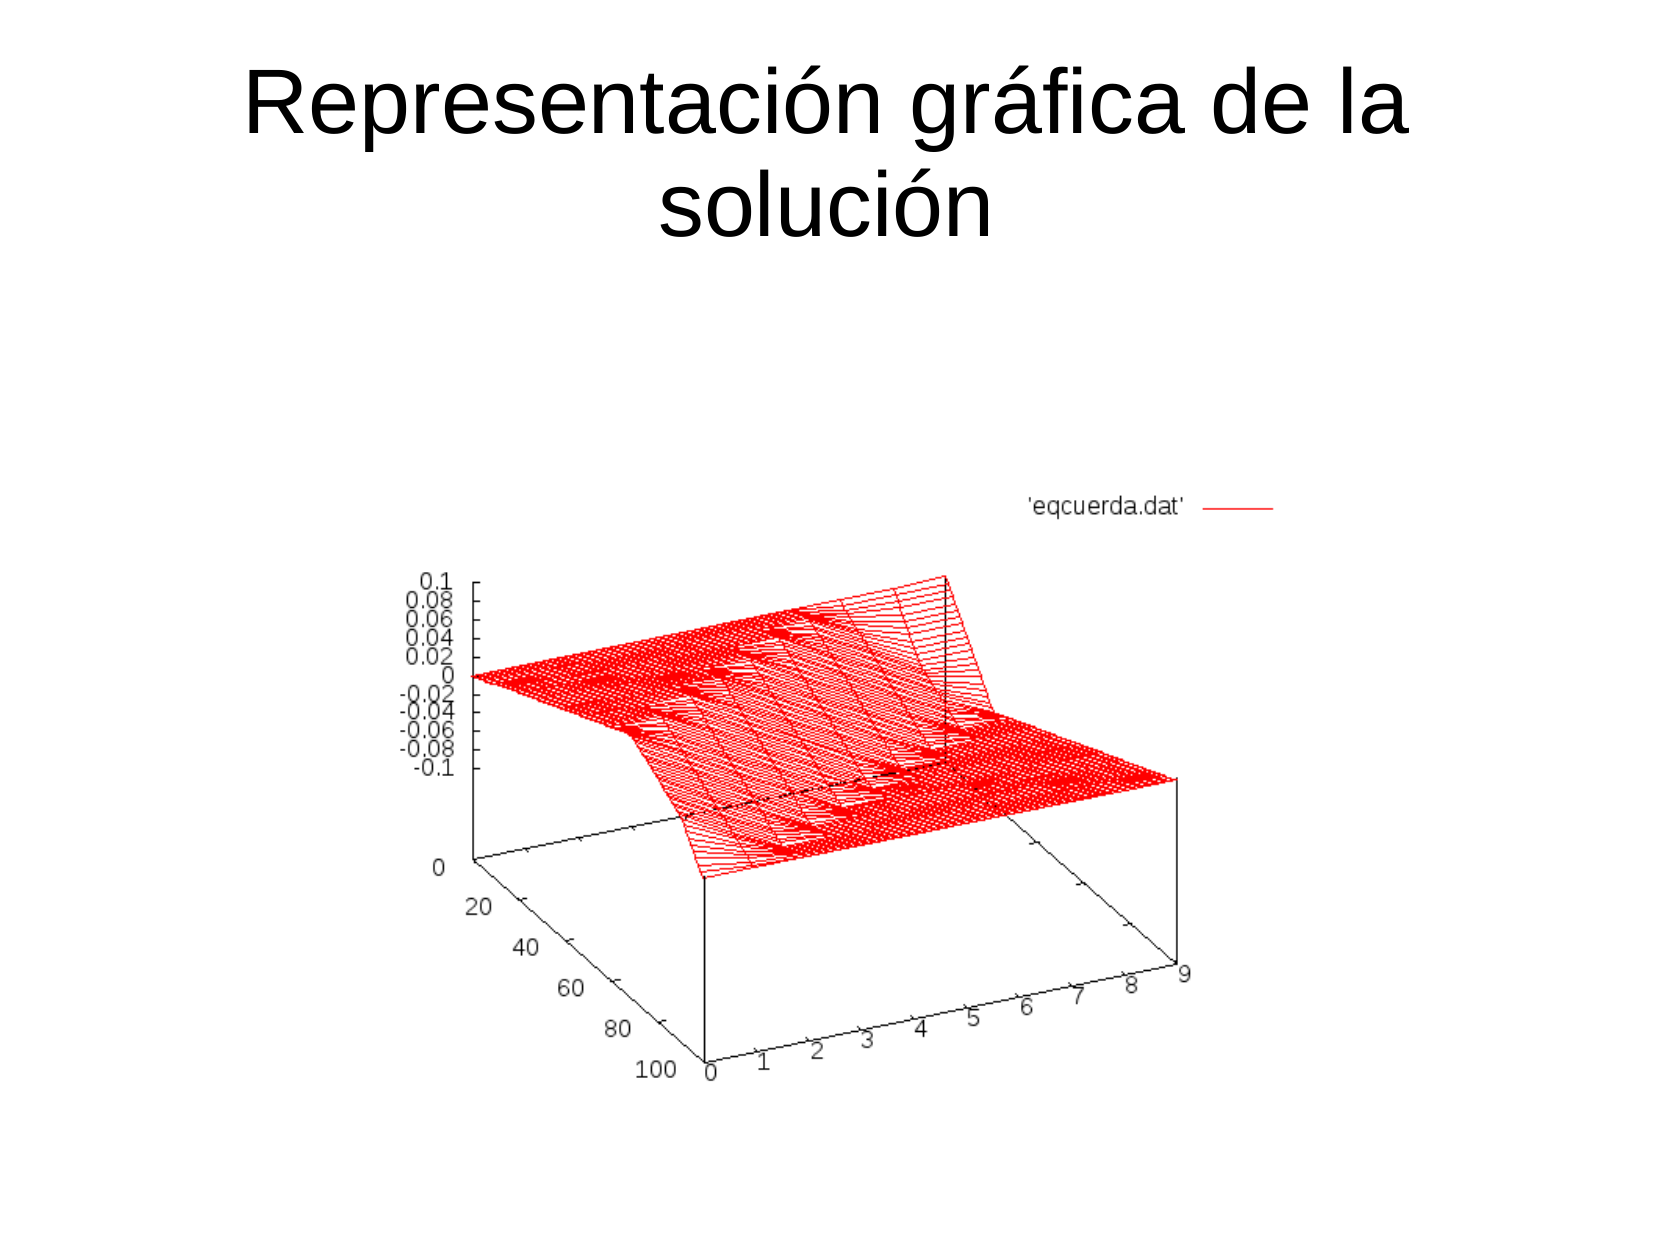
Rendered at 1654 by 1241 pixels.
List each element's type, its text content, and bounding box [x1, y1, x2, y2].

title Representación gráfica de la solución [82, 49, 1571, 257]
picture [324, 413, 1325, 1164]
